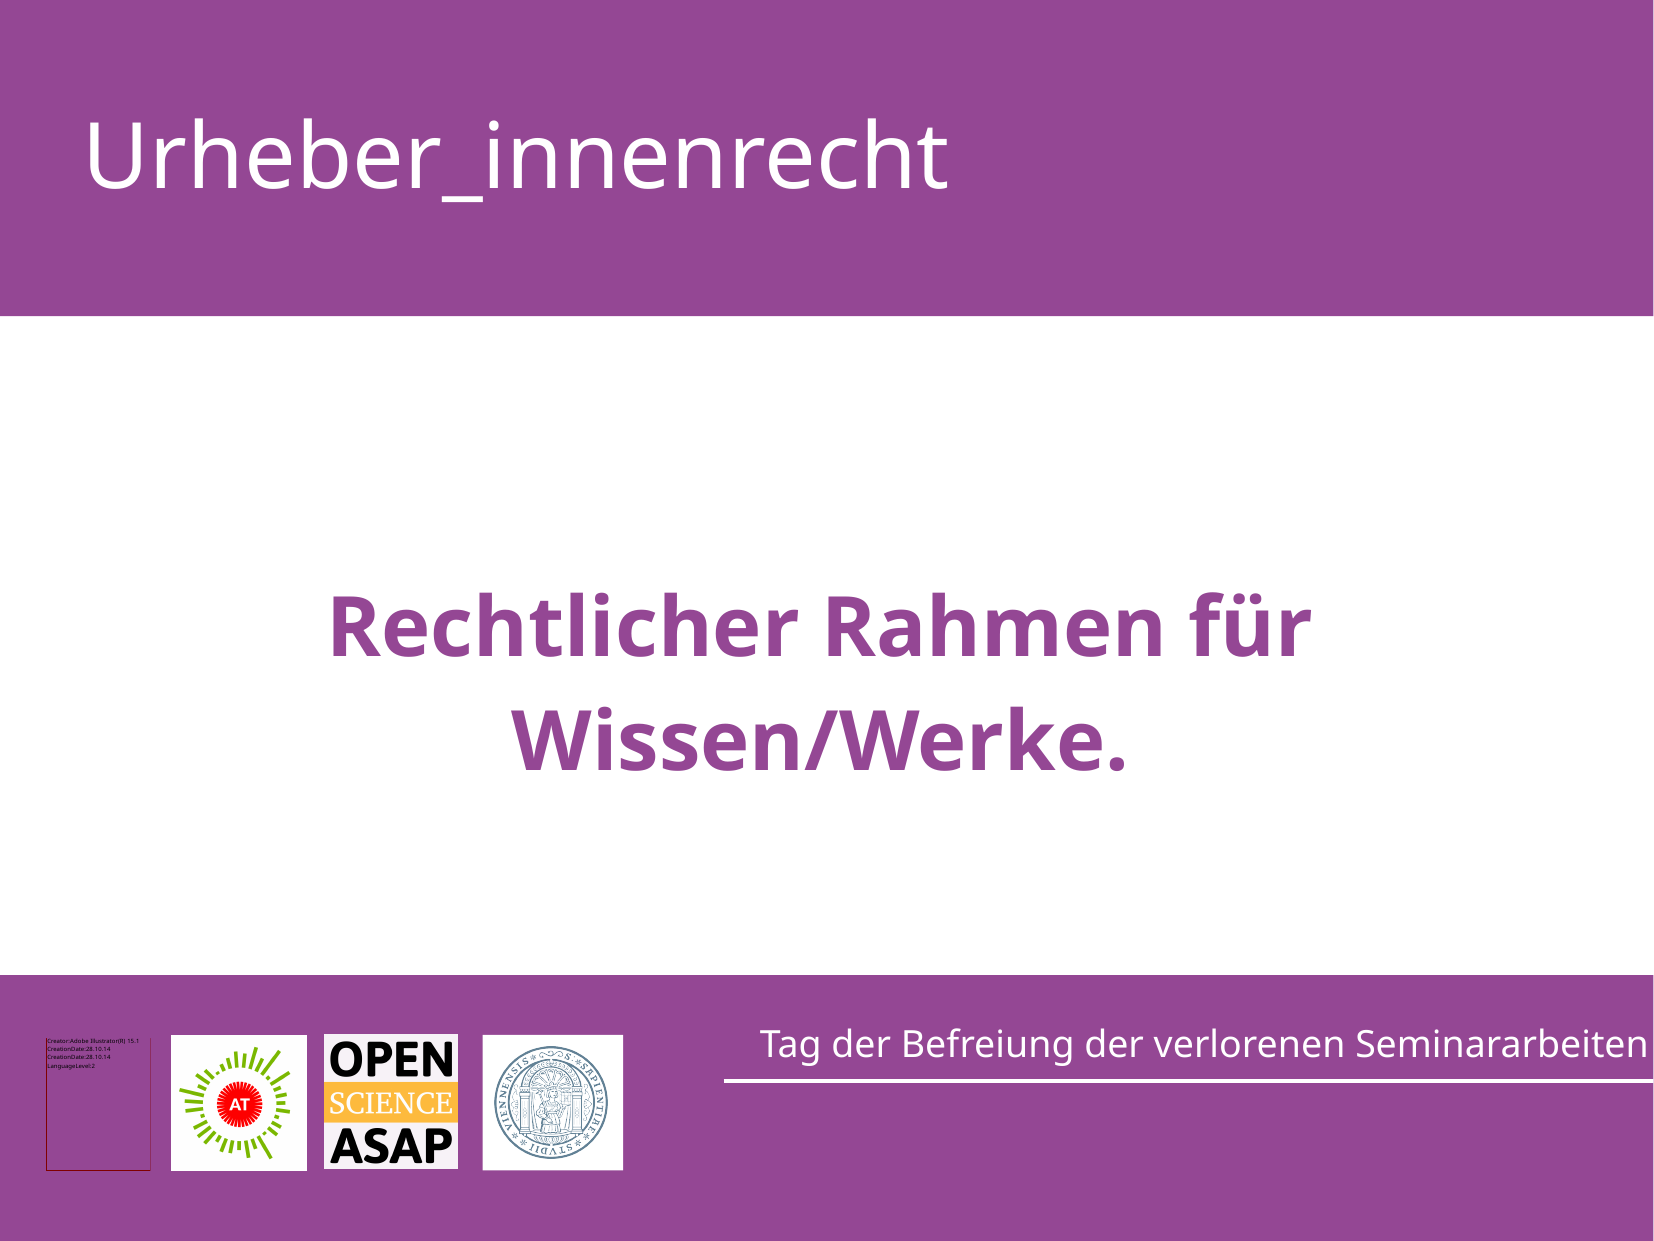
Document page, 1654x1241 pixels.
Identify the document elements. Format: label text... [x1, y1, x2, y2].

picture [171, 1035, 307, 1171]
picture [494, 1046, 608, 1159]
text_box Tag der Befreiung der verlorenen Seminararbeiten [745, 1010, 1631, 1068]
picture [324, 1034, 458, 1169]
text_box [0, 0, 1654, 1241]
picture [45, 1039, 151, 1171]
text_box Rechtlicher Rahmen für Wissen/Werke. [48, 560, 1594, 762]
title Urheber_innenrecht [82, 49, 1571, 257]
